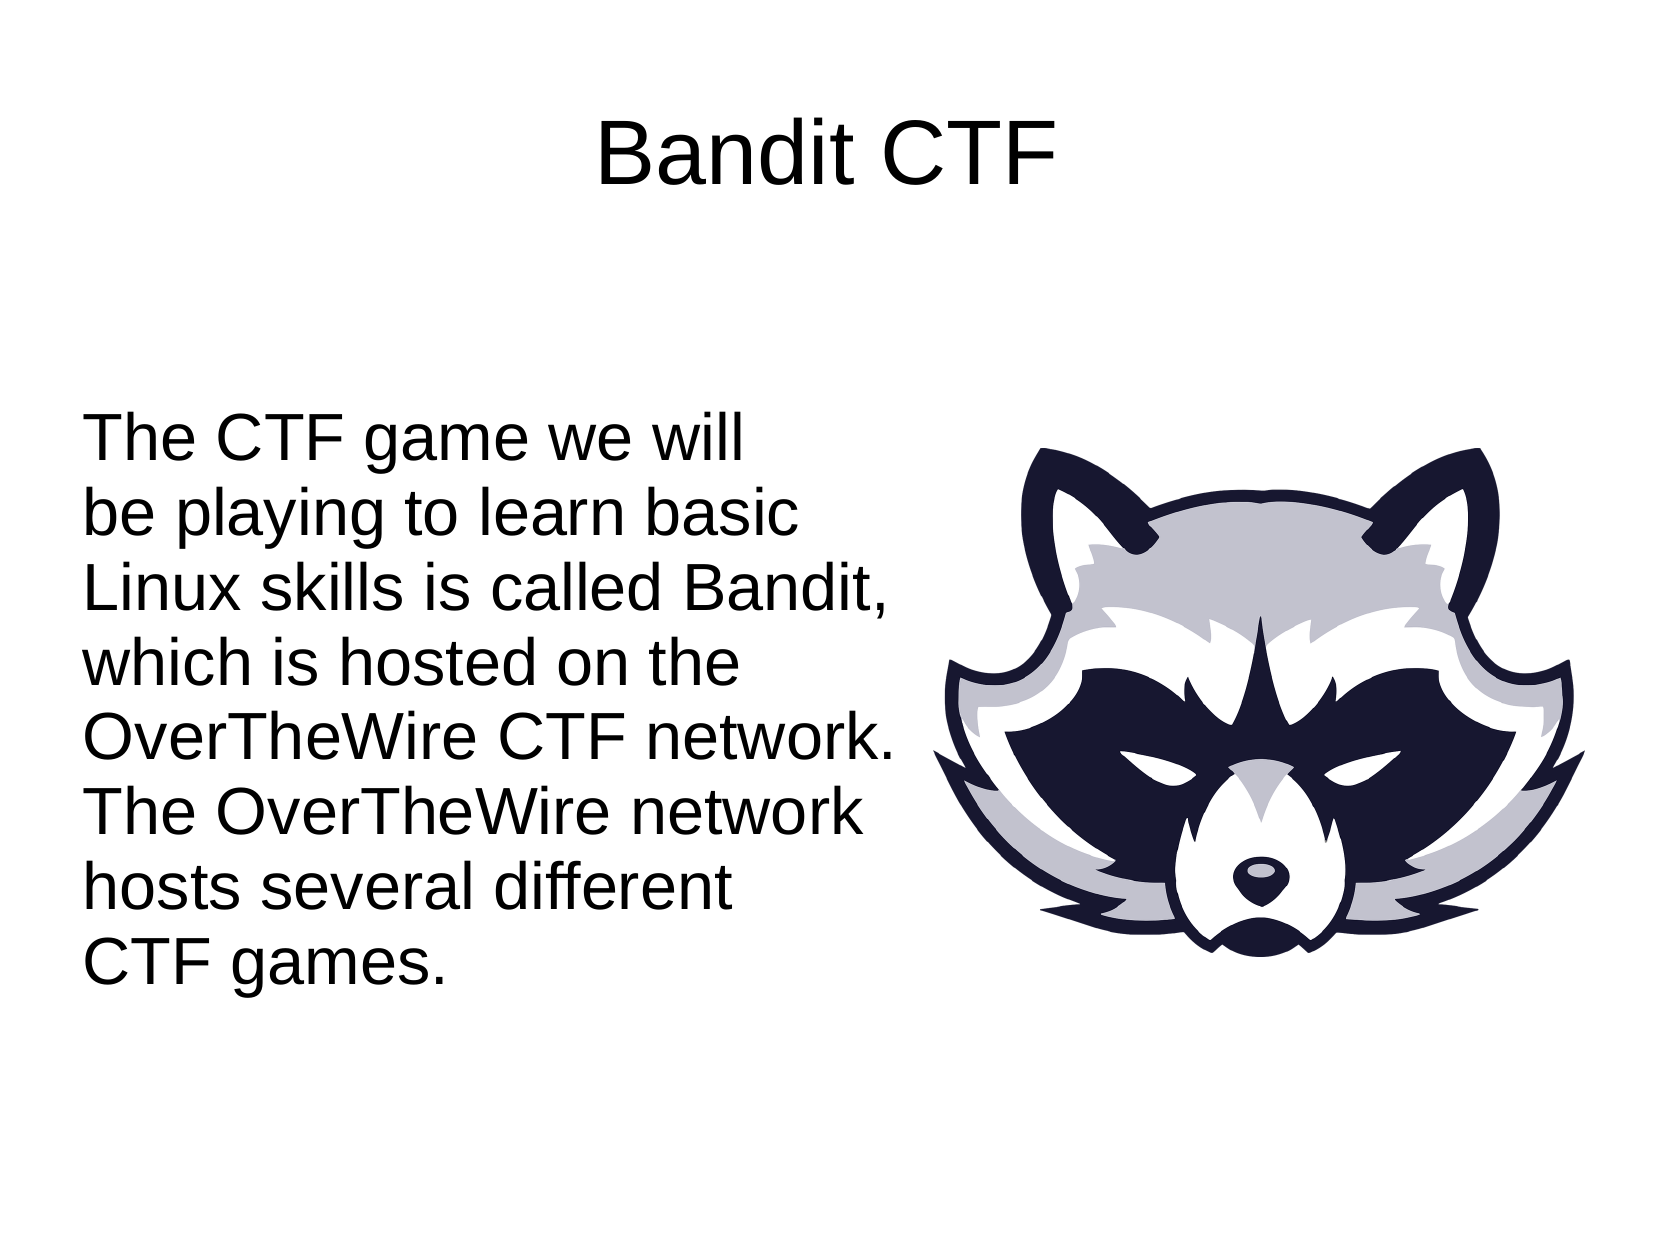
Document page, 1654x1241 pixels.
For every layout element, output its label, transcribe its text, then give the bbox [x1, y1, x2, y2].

title Bandit CTF [82, 49, 1571, 257]
picture [933, 448, 1585, 957]
subtitle The CTF game we will be playing to learn basic Linux skills is called Bandit, which is hosted on the OverTheWire CTF network. The OverTheWire network hosts several different CTF games. [82, 290, 1571, 1109]
